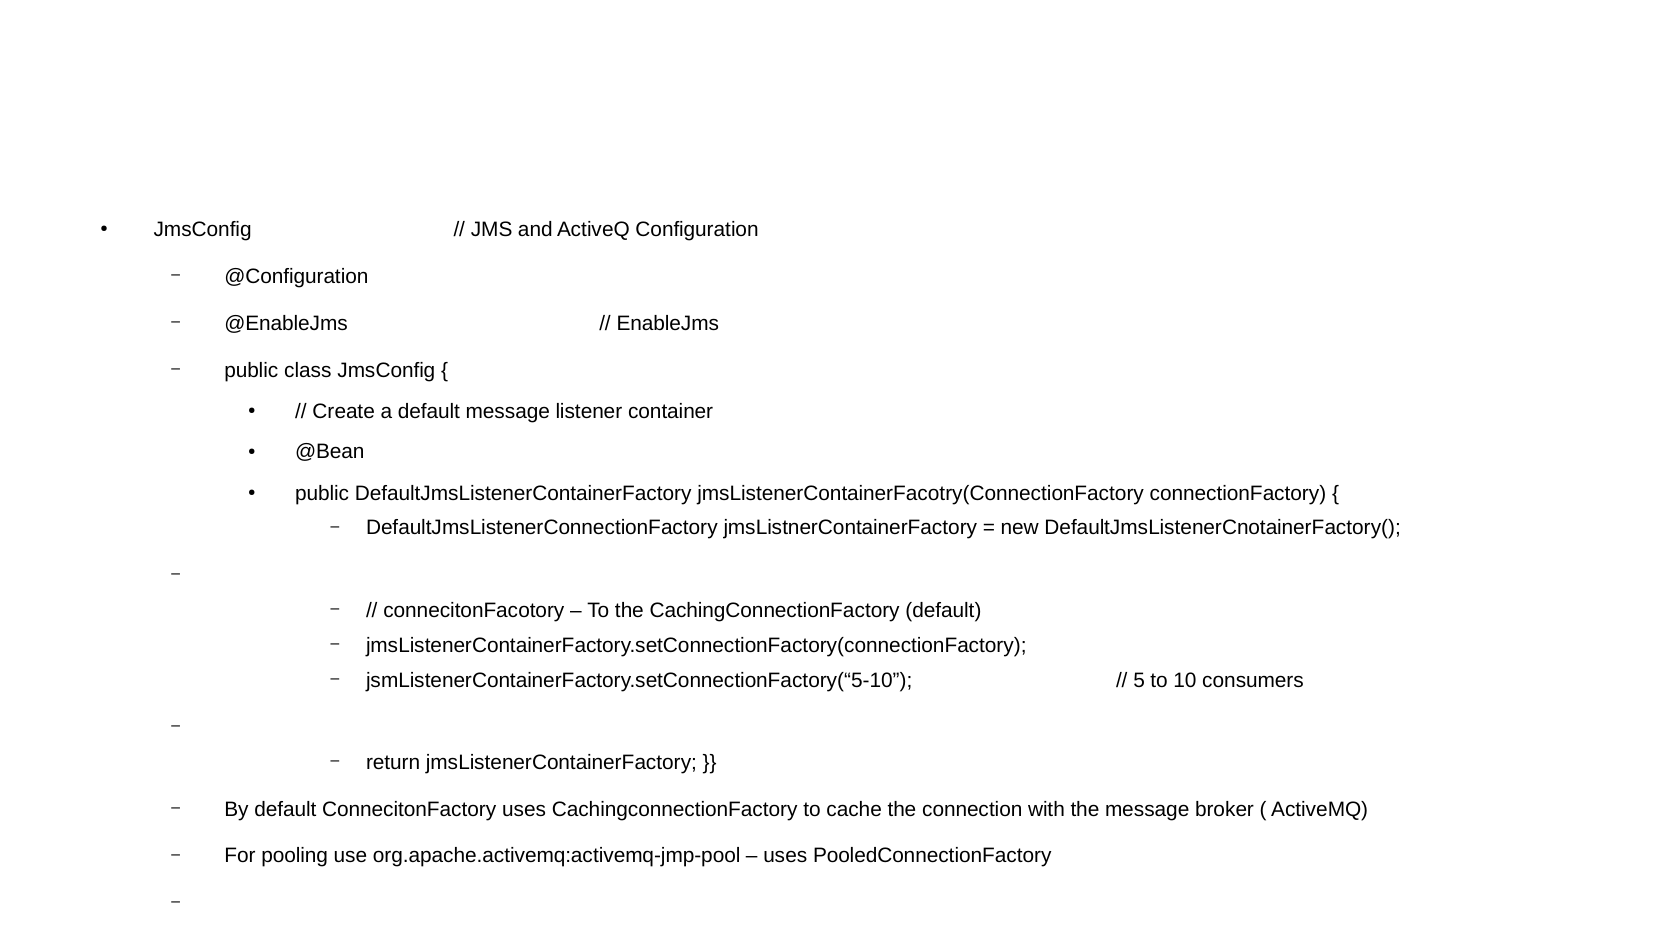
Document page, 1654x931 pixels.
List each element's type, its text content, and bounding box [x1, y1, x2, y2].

list JmsConfig // JMS and ActiveQ Configuration @Configuration @EnableJms // EnableJms public class JmsConfig { // Create a default message listener container @Bean public DefaultJmsListenerContainerFactory jmsListenerContainerFacotry(ConnectionFactory connectionFactory) { DefaultJmsListenerConnectionFactory jmsListnerContainerFactory = new DefaultJmsListenerCnotainerFactory(); // connecitonFacotory – To the CachingConnectionFactory (default) jmsListenerContainerFactory.setConnectionFactory(connectionFactory); jsmListenerContainerFactory.setConnectionFactory(“5-10”); // 5 to 10 consumers return jmsListenerContainerFactory; }} By default ConnecitonFactory uses CachingconnectionFactory to cache the connection with the message broker ( ActiveMQ) For pooling use org.apache.activemq:activemq-jmp-pool – uses PooledConnectionFactory [82, 217, 1606, 916]
